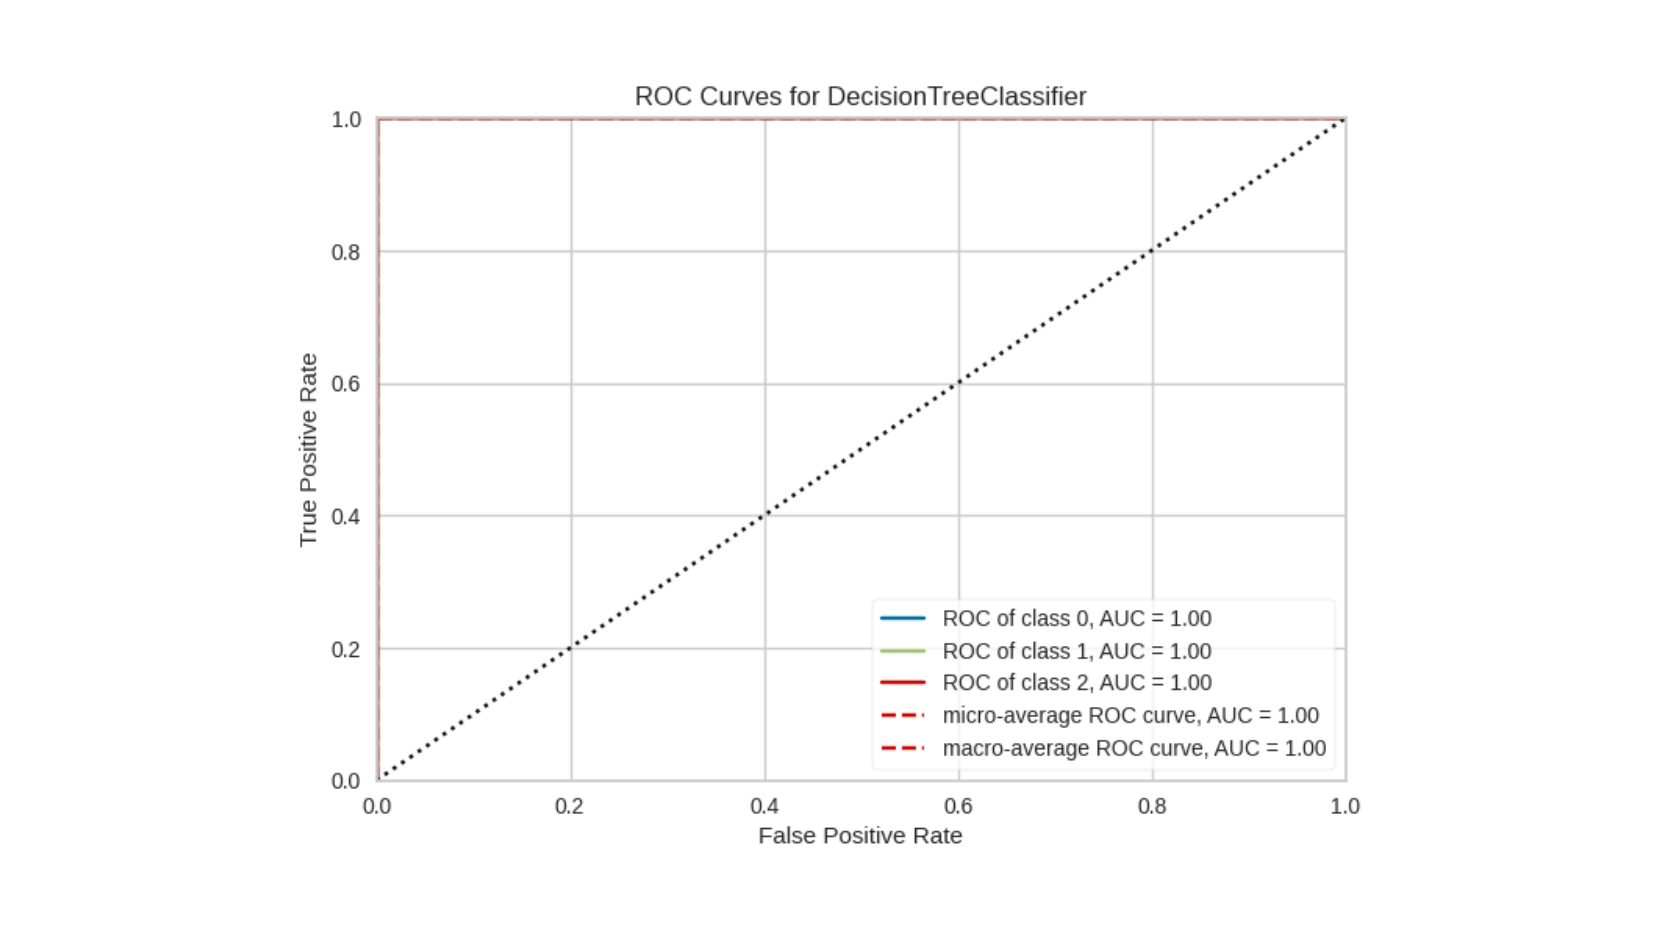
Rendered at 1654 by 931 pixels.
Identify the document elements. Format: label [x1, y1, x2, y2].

picture [285, 71, 1376, 864]
